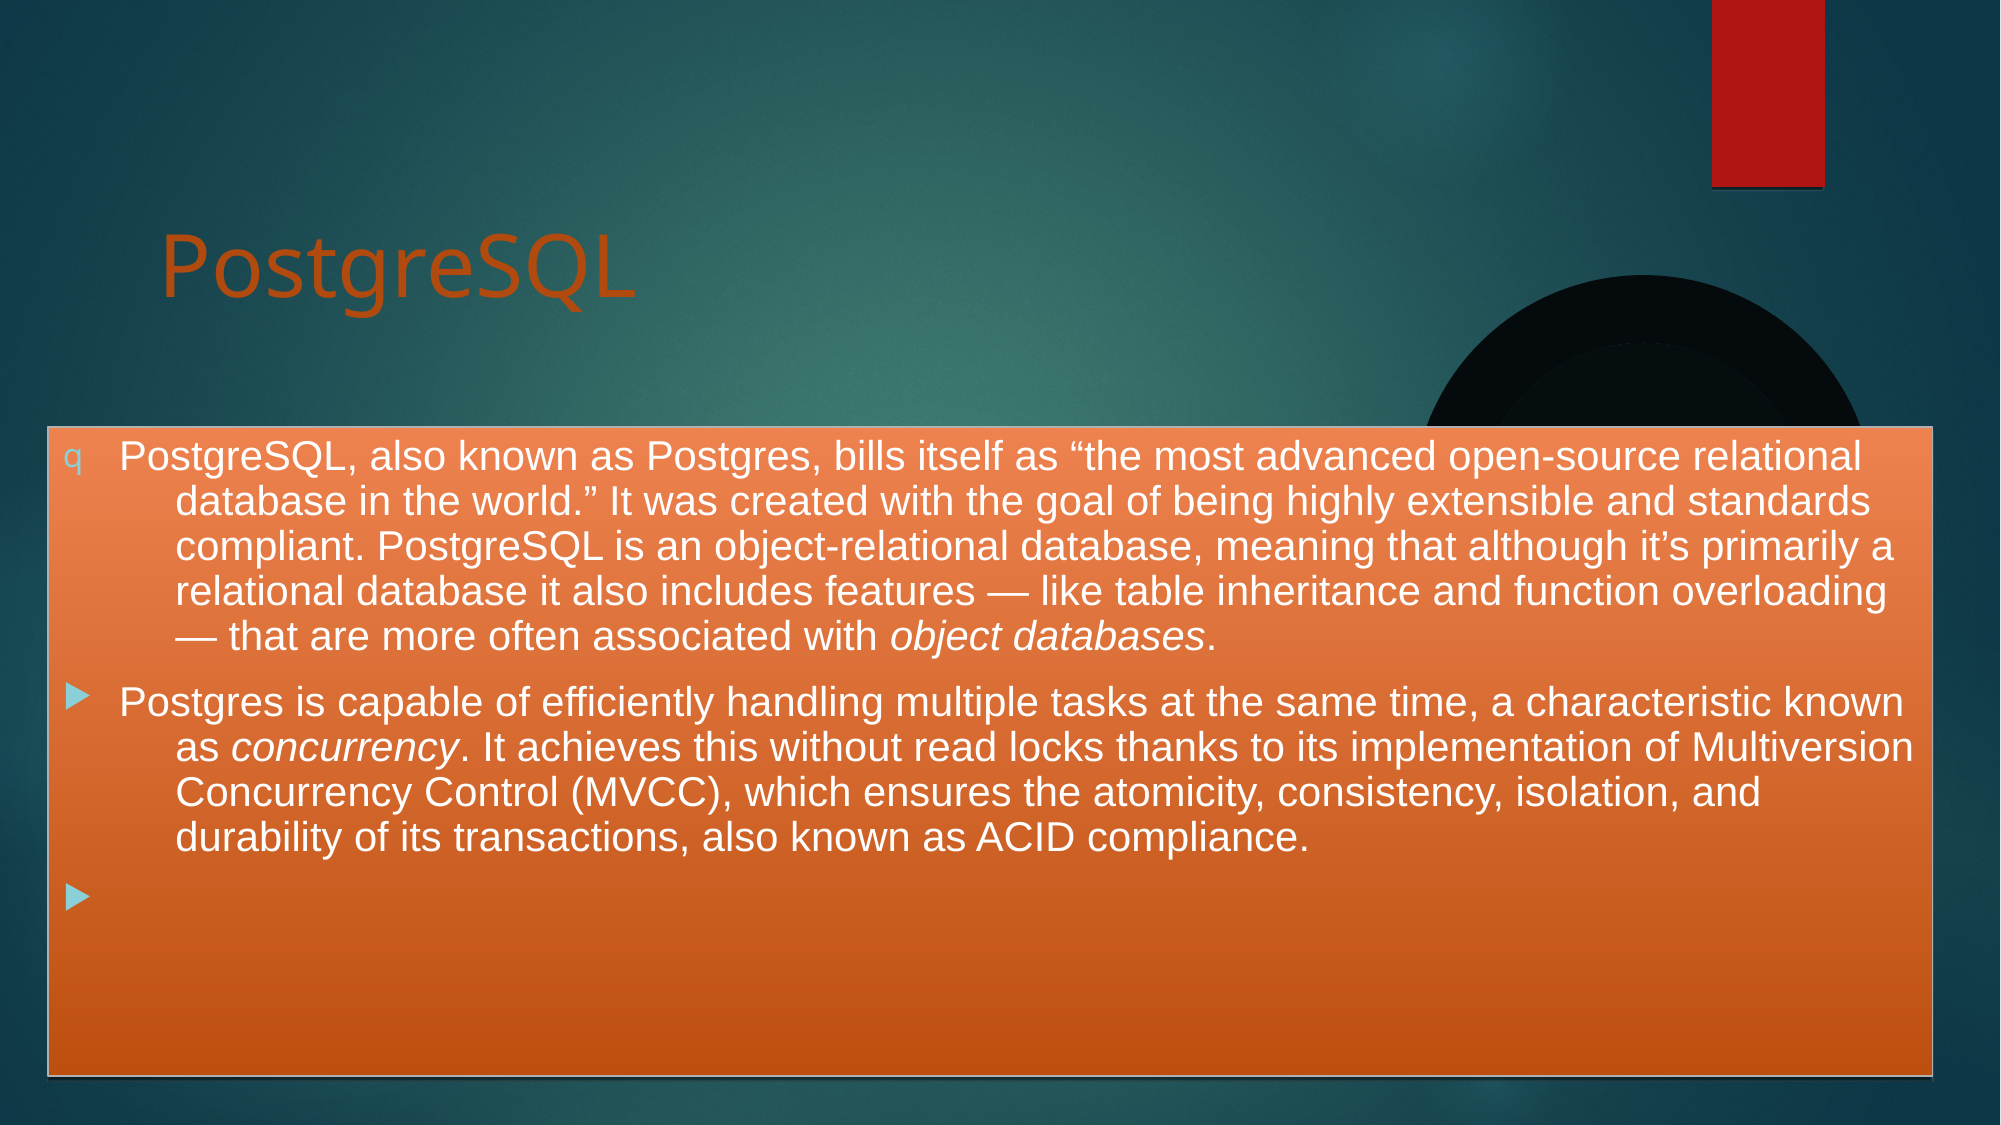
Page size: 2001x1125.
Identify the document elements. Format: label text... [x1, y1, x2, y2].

title PostgreSQL [143, 97, 1627, 342]
list PostgreSQL, also known as Postgres, bills itself as “the most advanced open-source relational database in the world.” It was created with the goal of being highly extensible and standards compliant. PostgreSQL is an object-relational database, meaning that although it’s primarily a relational database it also includes features — like table inheritance and function overloading — that are more often associated with object databases. Postgres is capable of efficiently handling multiple tasks at the same time, a characteristic known as concurrency. It achieves this without read locks thanks to its implementation of Multiversion Concurrency Control (MVCC), which ensures the atomicity, consistency, isolation, and durability of its transactions, also known as ACID compliance. [47, 427, 1933, 1077]
